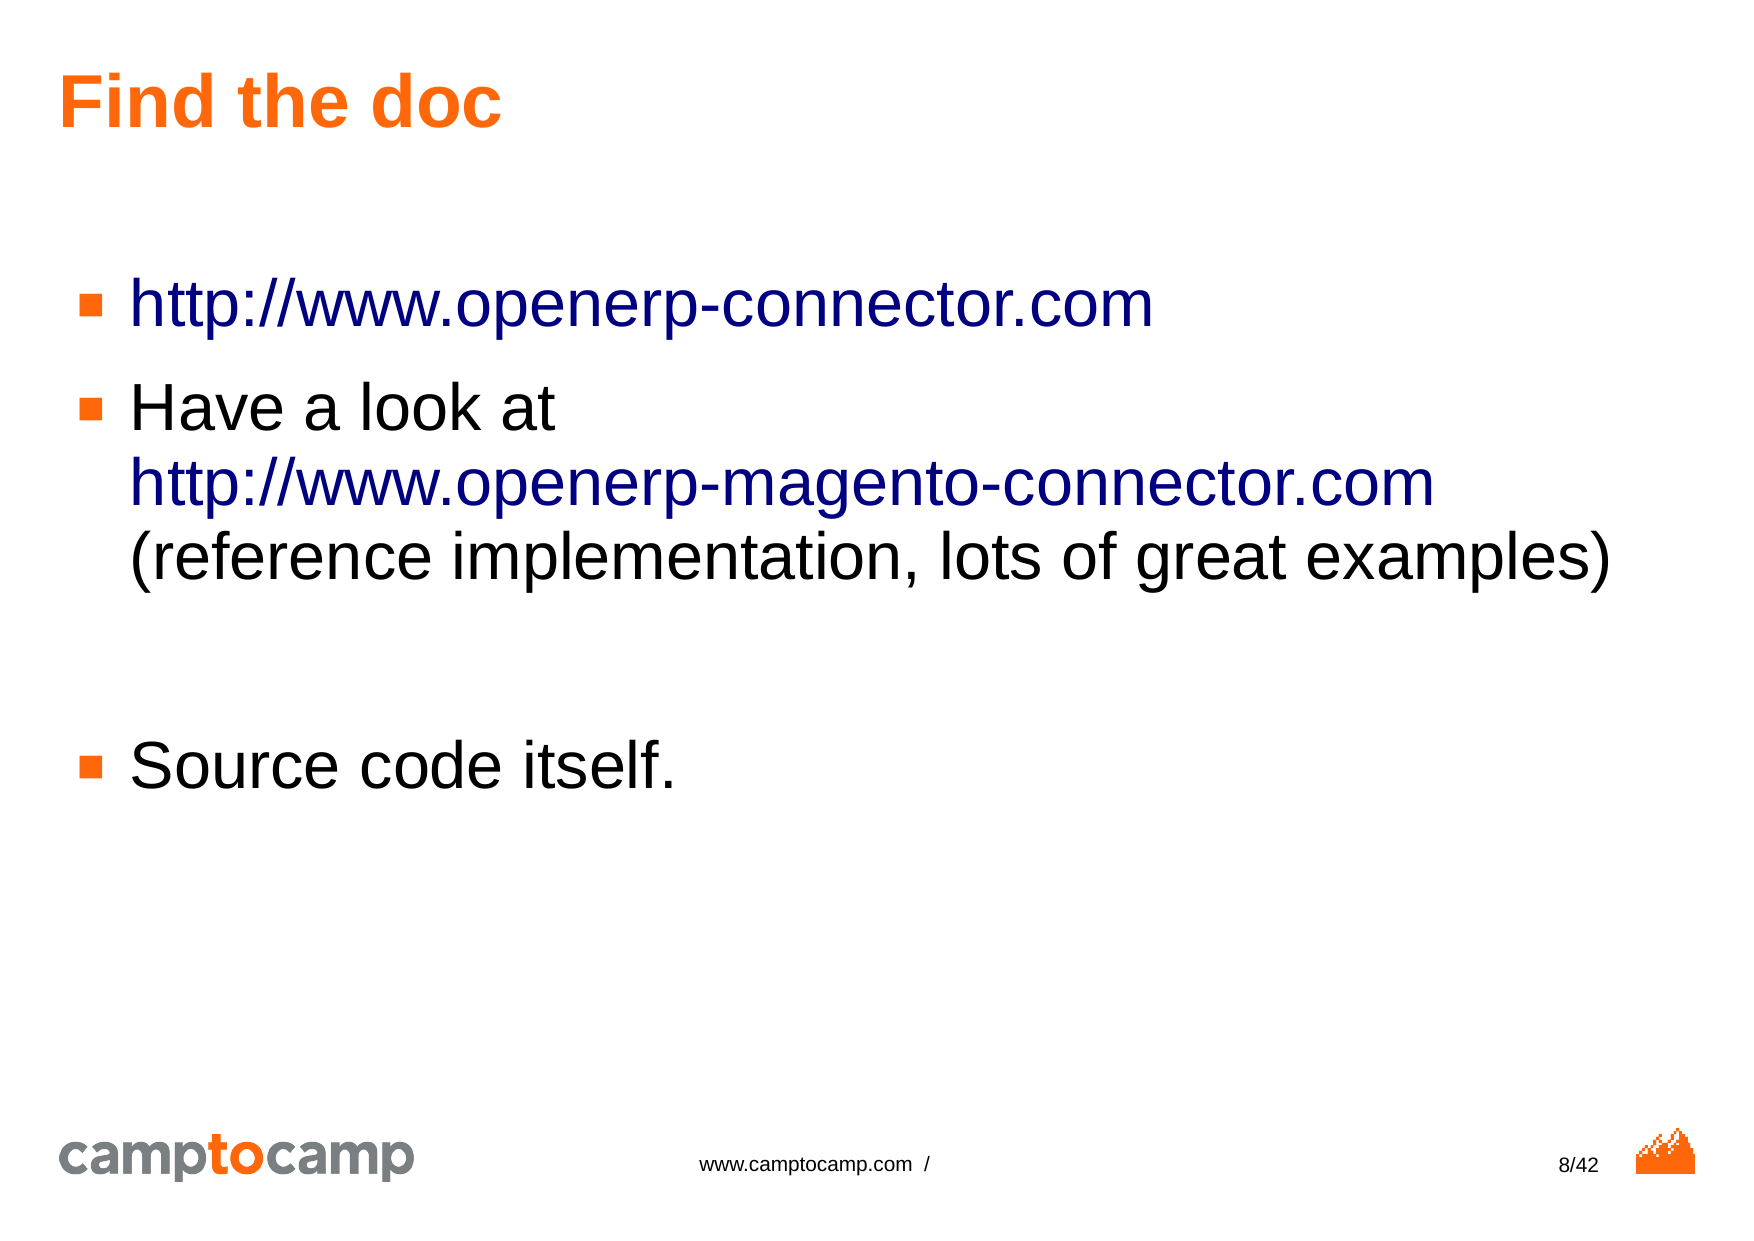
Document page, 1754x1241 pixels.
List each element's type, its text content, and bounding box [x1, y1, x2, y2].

list http://www.openerp-connector.com Have a look at http://www.openerp-magento-connector.com(reference implementation, lots of great examples) Source code itself. [59, 265, 1696, 917]
title Find the doc [59, 59, 1695, 247]
picture [59, 1134, 414, 1182]
picture [1636, 1128, 1695, 1174]
